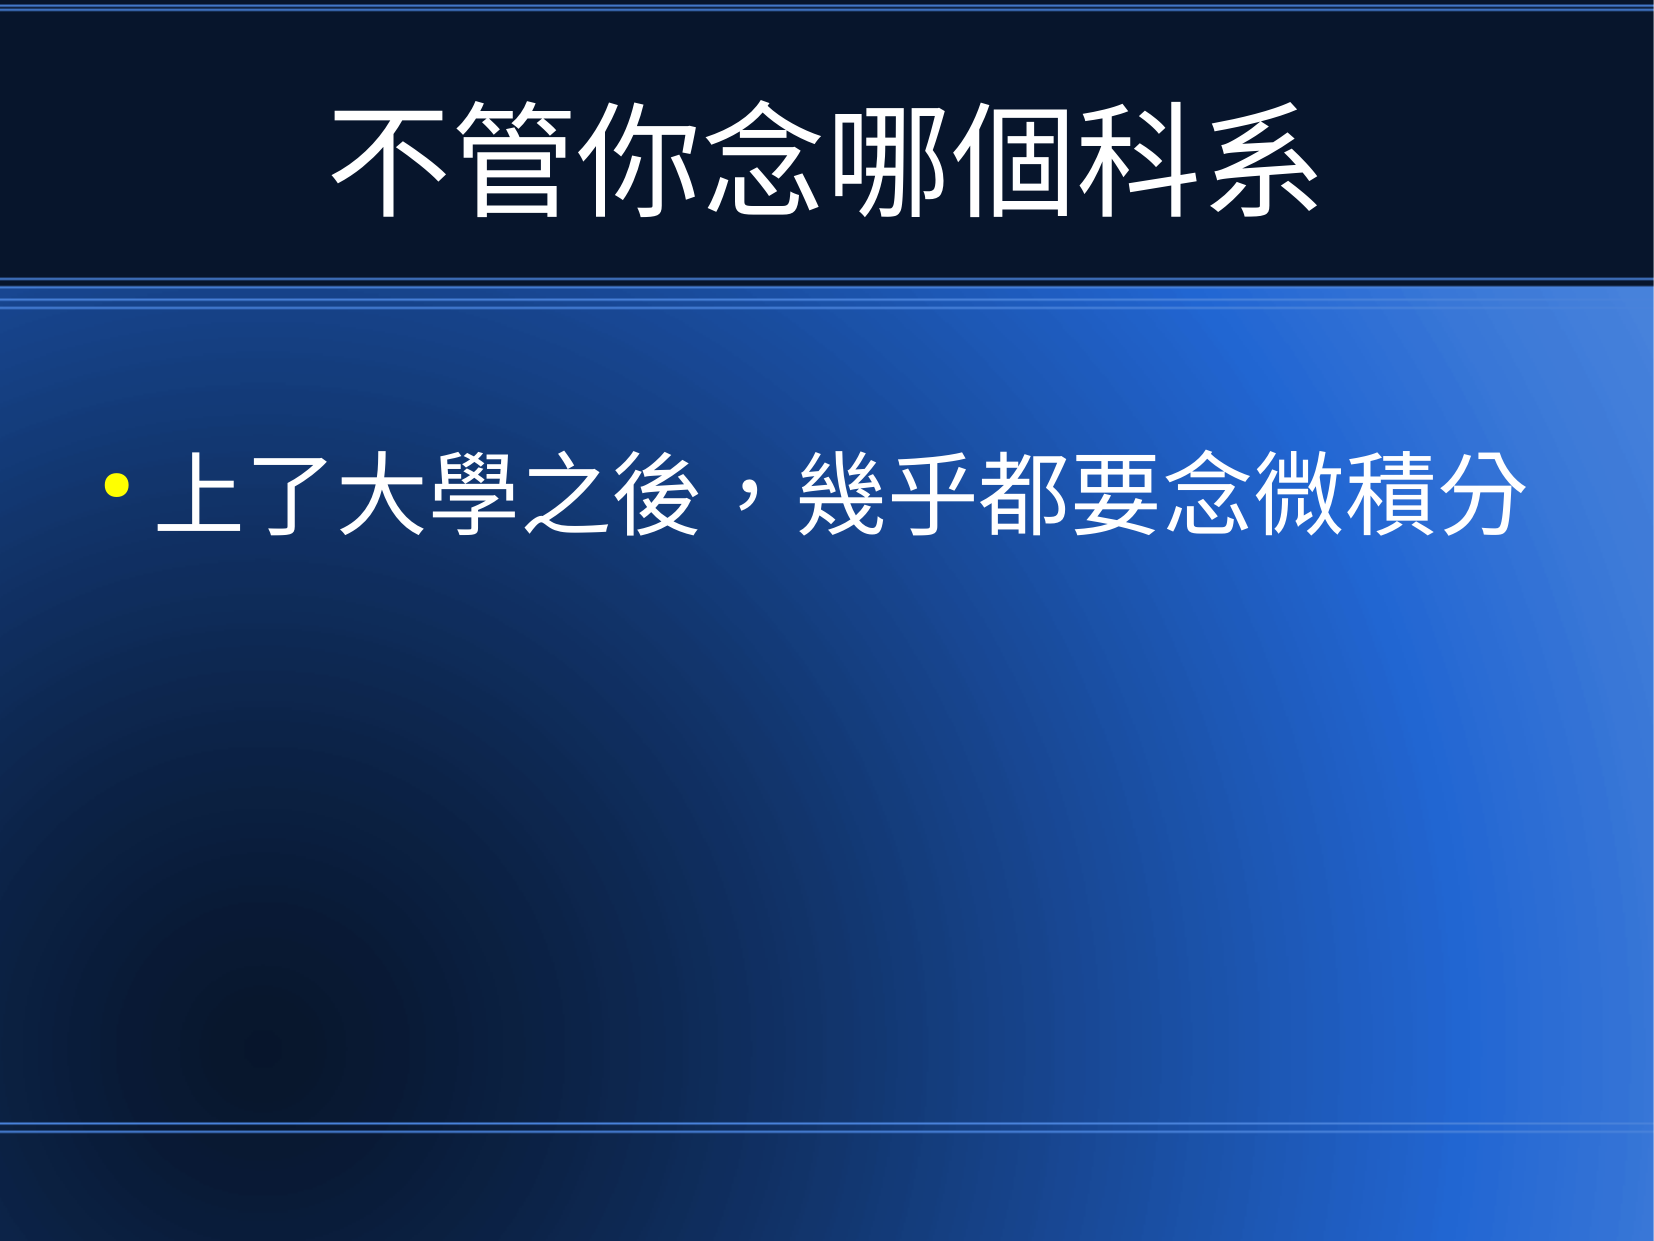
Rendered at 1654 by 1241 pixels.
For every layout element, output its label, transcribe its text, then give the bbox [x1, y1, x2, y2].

title 不管你念哪個科系 [82, 49, 1571, 257]
picture [0, 0, 1654, 1241]
list 上了大學之後，幾乎都要念微積分 [82, 355, 1571, 1241]
